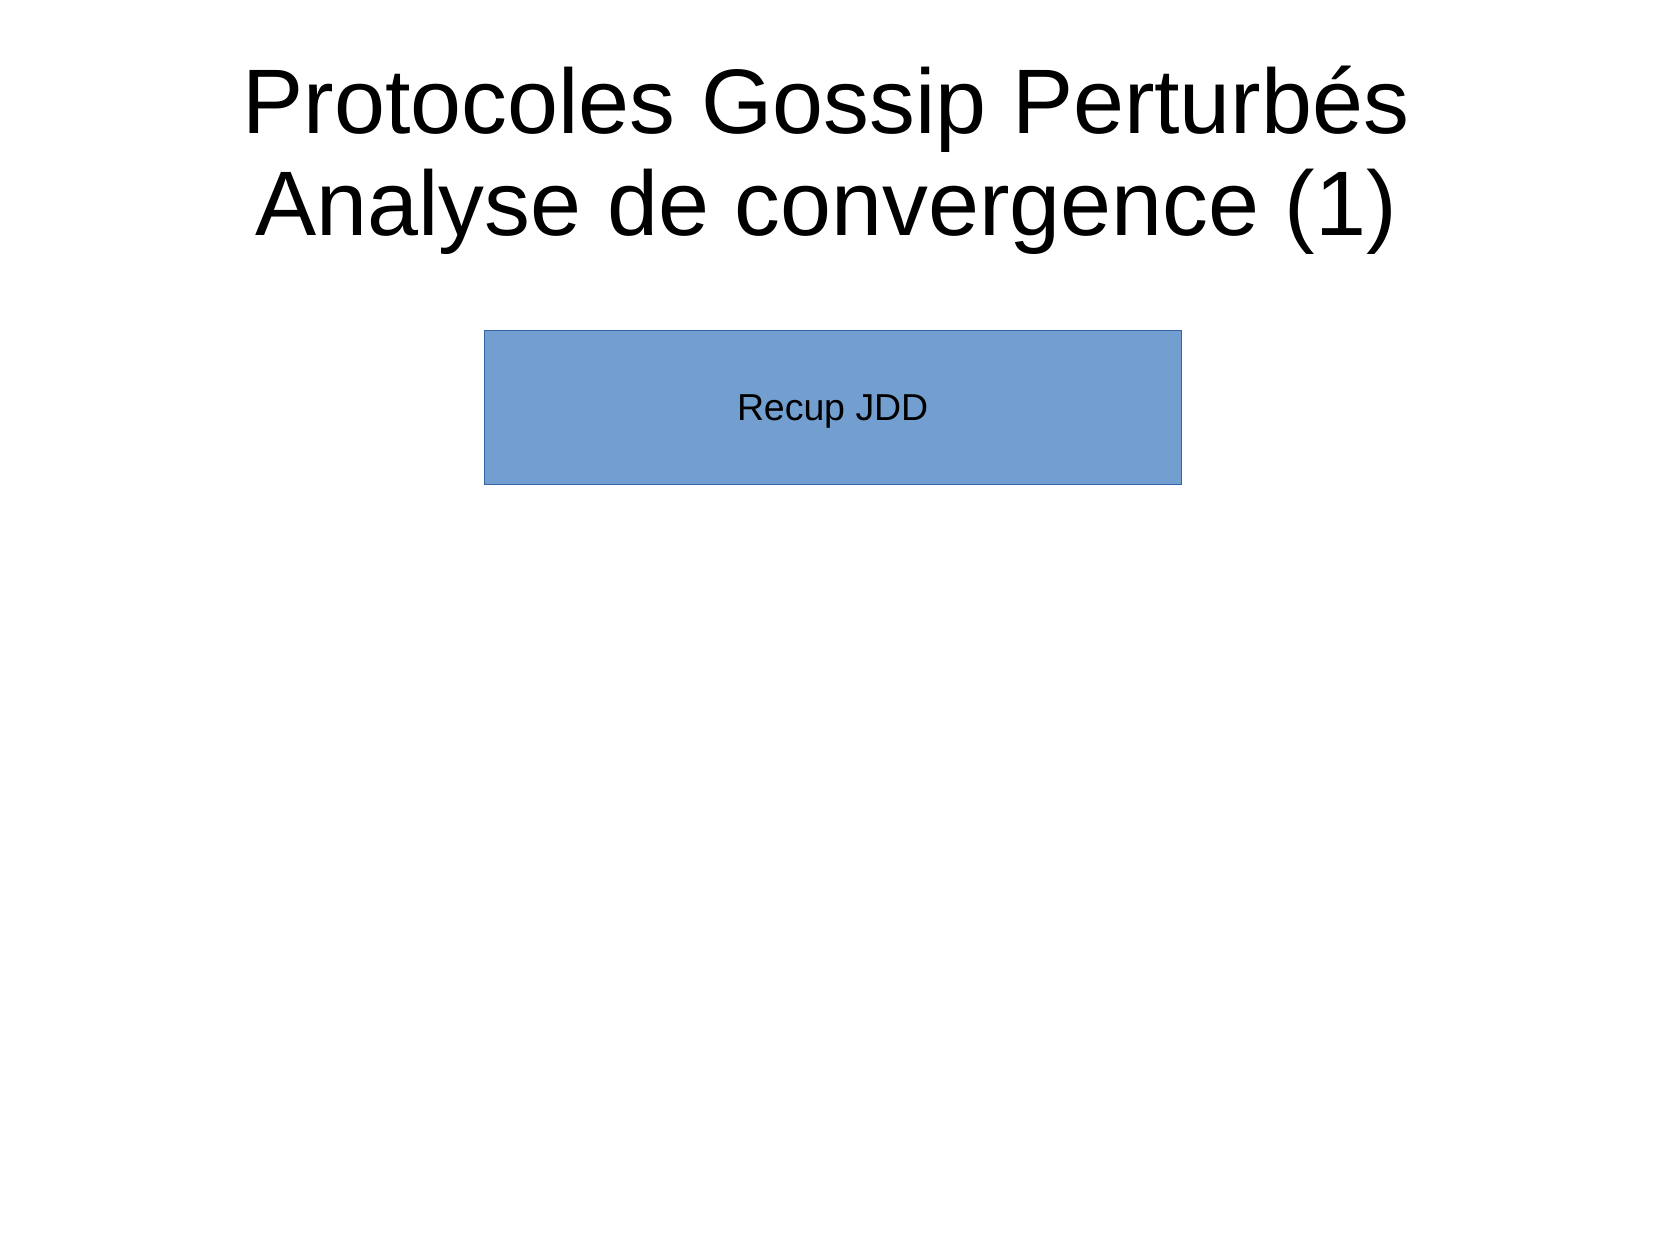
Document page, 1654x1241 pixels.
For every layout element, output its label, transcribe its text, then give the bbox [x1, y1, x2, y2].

title Protocoles Gossip Perturbés Analyse de convergence (1) [82, 49, 1571, 257]
text_box Recup JDD [484, 330, 1182, 485]
